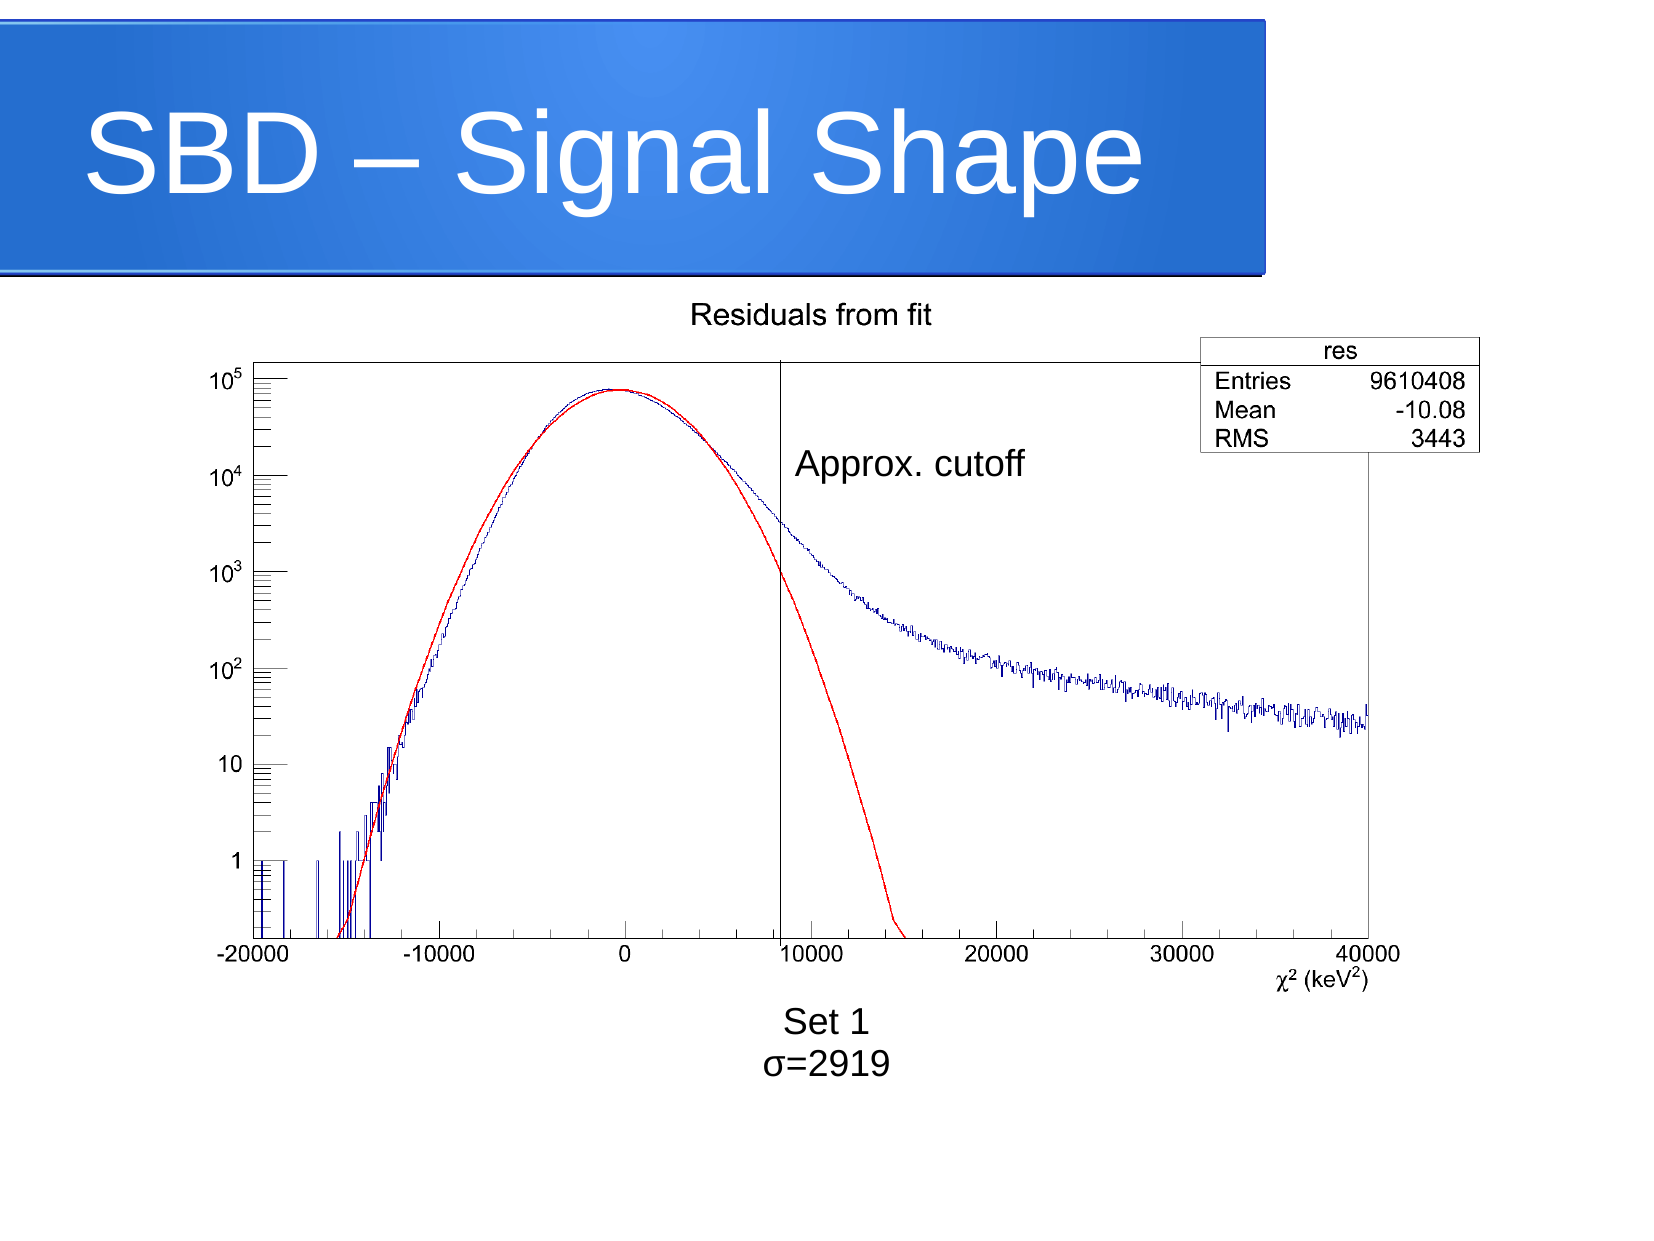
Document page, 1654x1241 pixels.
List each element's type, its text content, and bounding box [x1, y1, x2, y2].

picture [114, 290, 1507, 1010]
text_box Approx. cutoff [780, 435, 1040, 492]
text_box Set 1 σ=2919 [747, 993, 906, 1093]
picture [0, 17, 1270, 282]
title SBD – Signal Shape [82, 49, 1250, 257]
